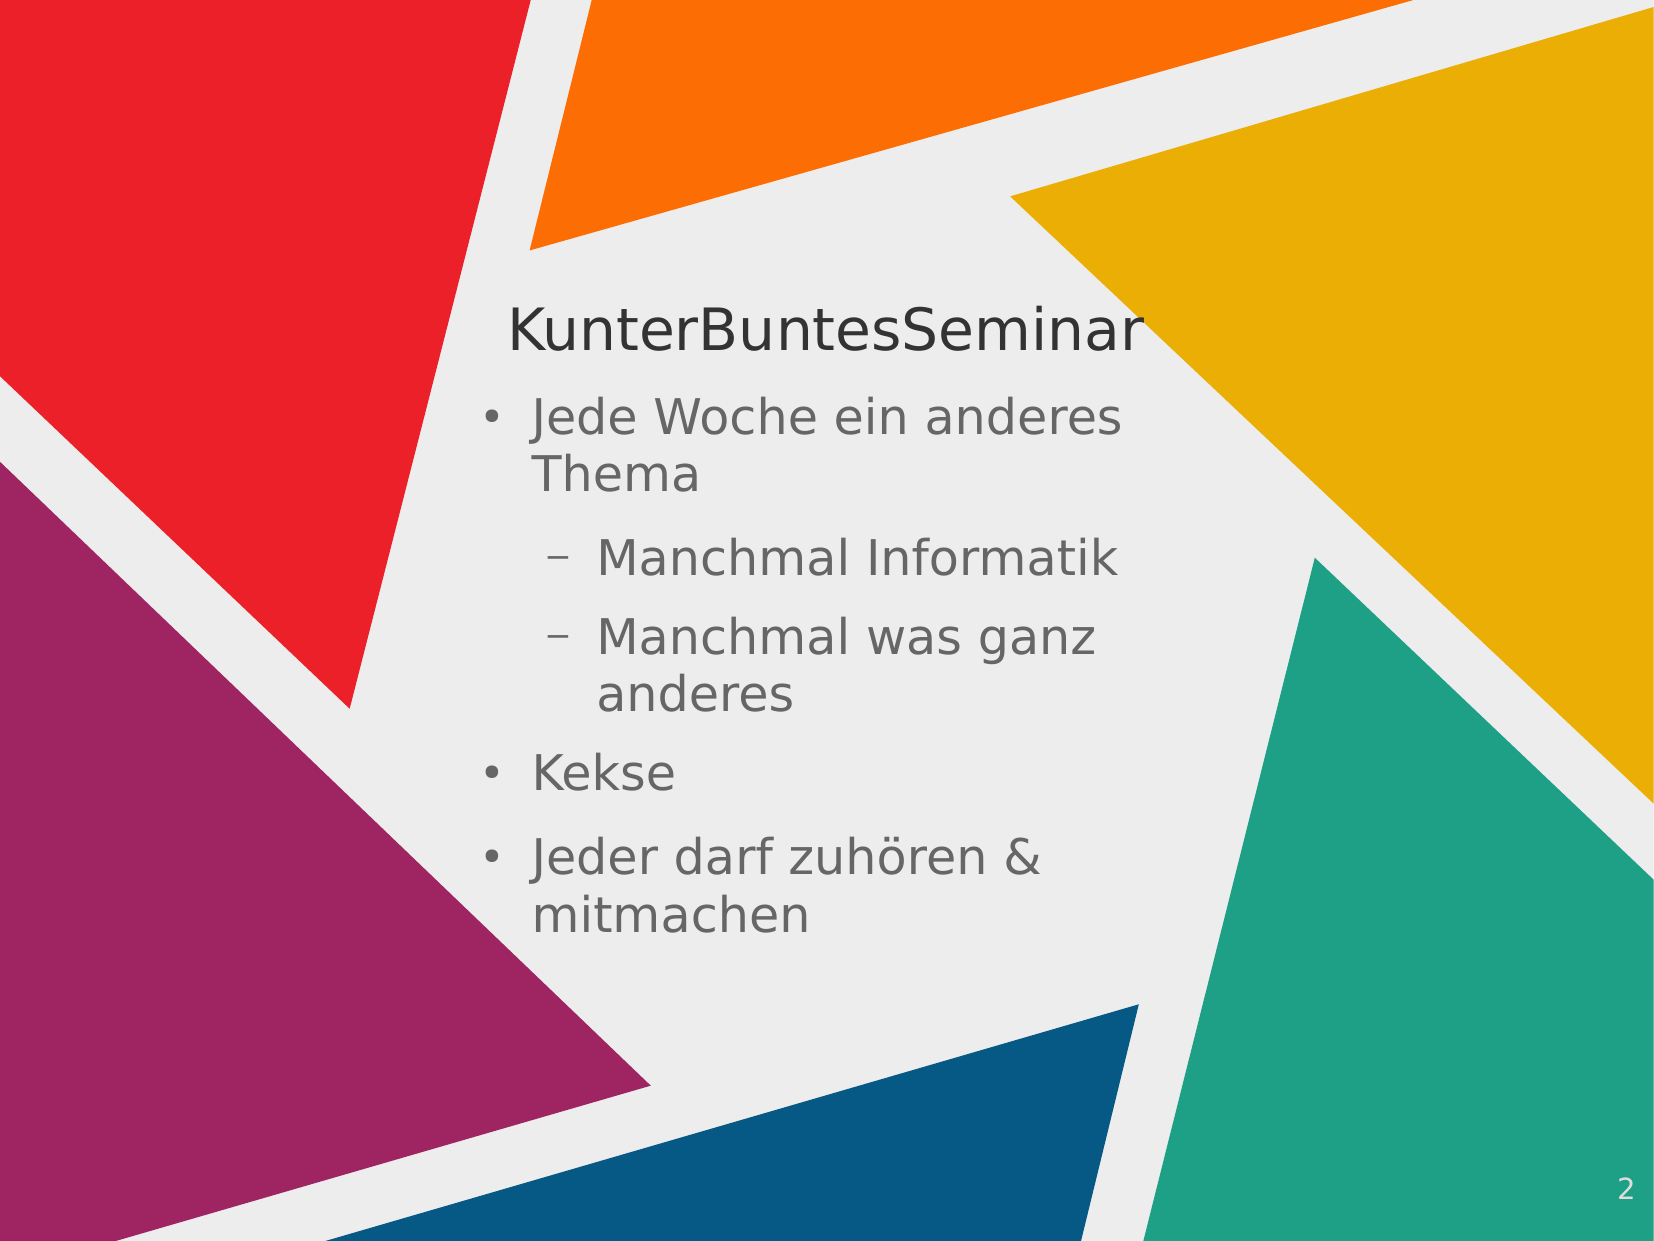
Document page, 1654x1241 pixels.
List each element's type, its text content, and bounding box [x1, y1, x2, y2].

title KunterBuntesSeminar [467, 226, 1185, 388]
list Jede Woche ein anderes Thema Manchmal Informatik Manchmal was ganz anderes Kekse Jeder darf zuhören & mitmachen [467, 388, 1191, 946]
